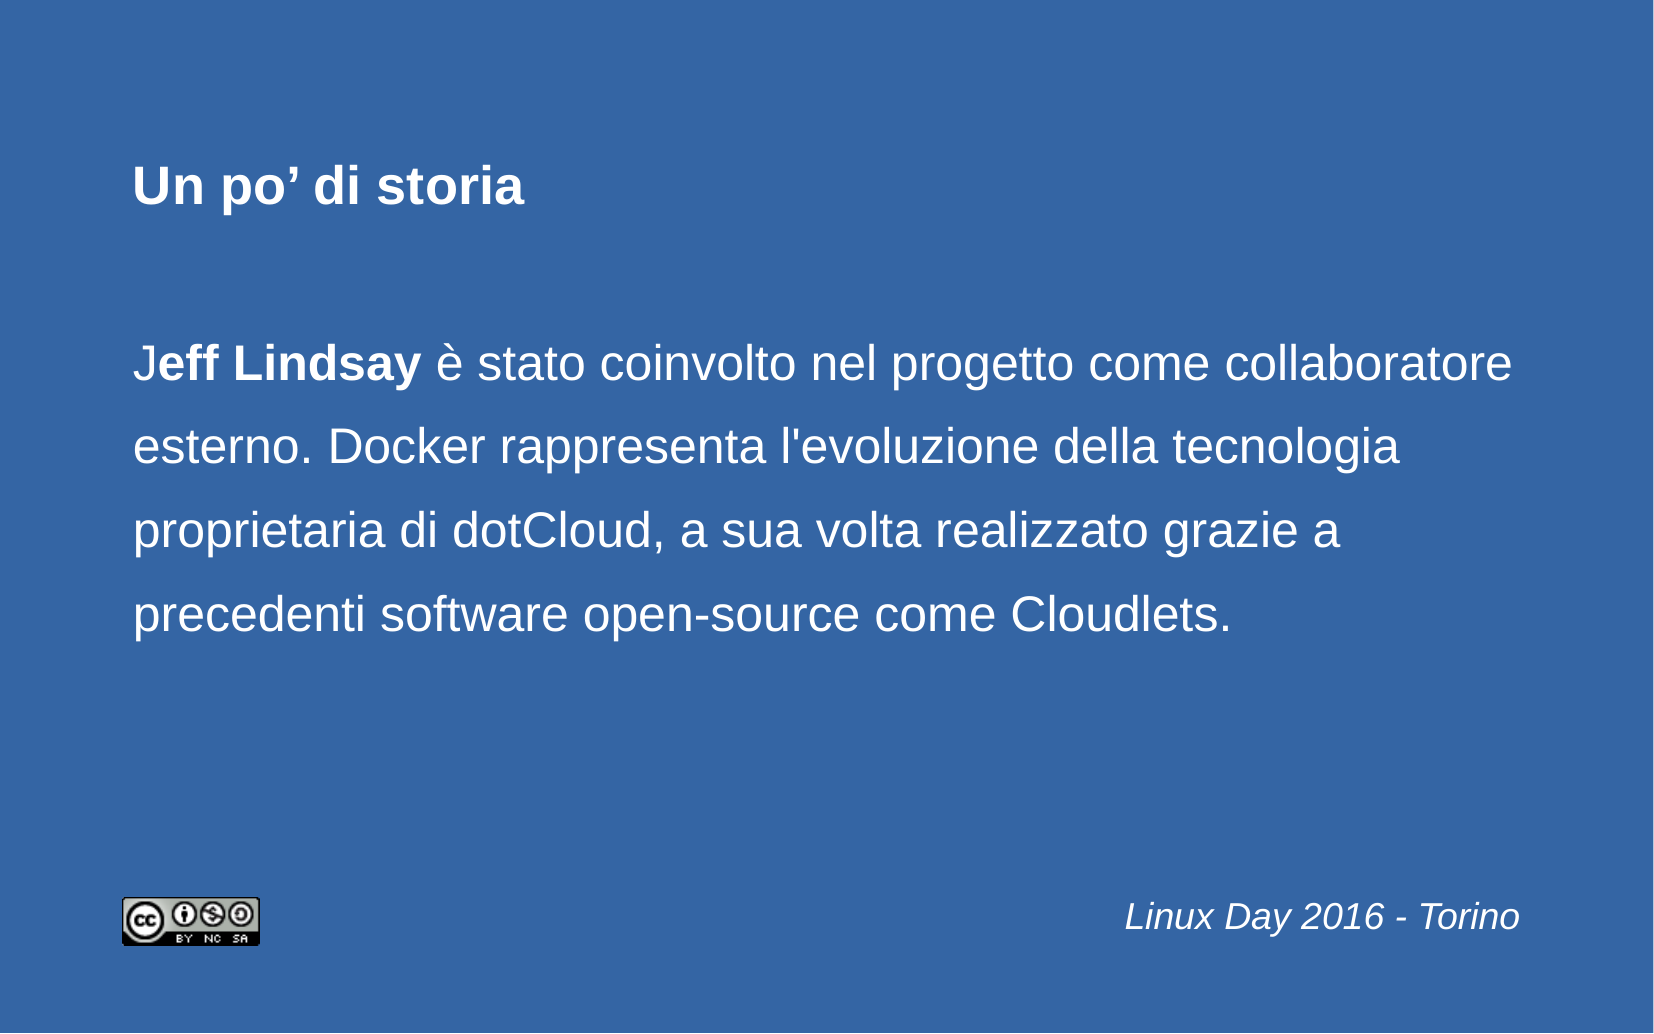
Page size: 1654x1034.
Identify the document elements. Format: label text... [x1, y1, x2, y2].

text_box Linux Day 2016 - Torino [1109, 887, 1536, 1034]
picture [122, 897, 260, 946]
text_box Un po’ di storia Jeff Lindsay è stato coinvolto nel progetto come collaboratore esterno. Docker rappresenta l'evoluzione della tecnologia proprietaria di dotCloud, a sua volta realizzato grazie a precedenti software open-source come Cloudlets. [118, 118, 1536, 1034]
